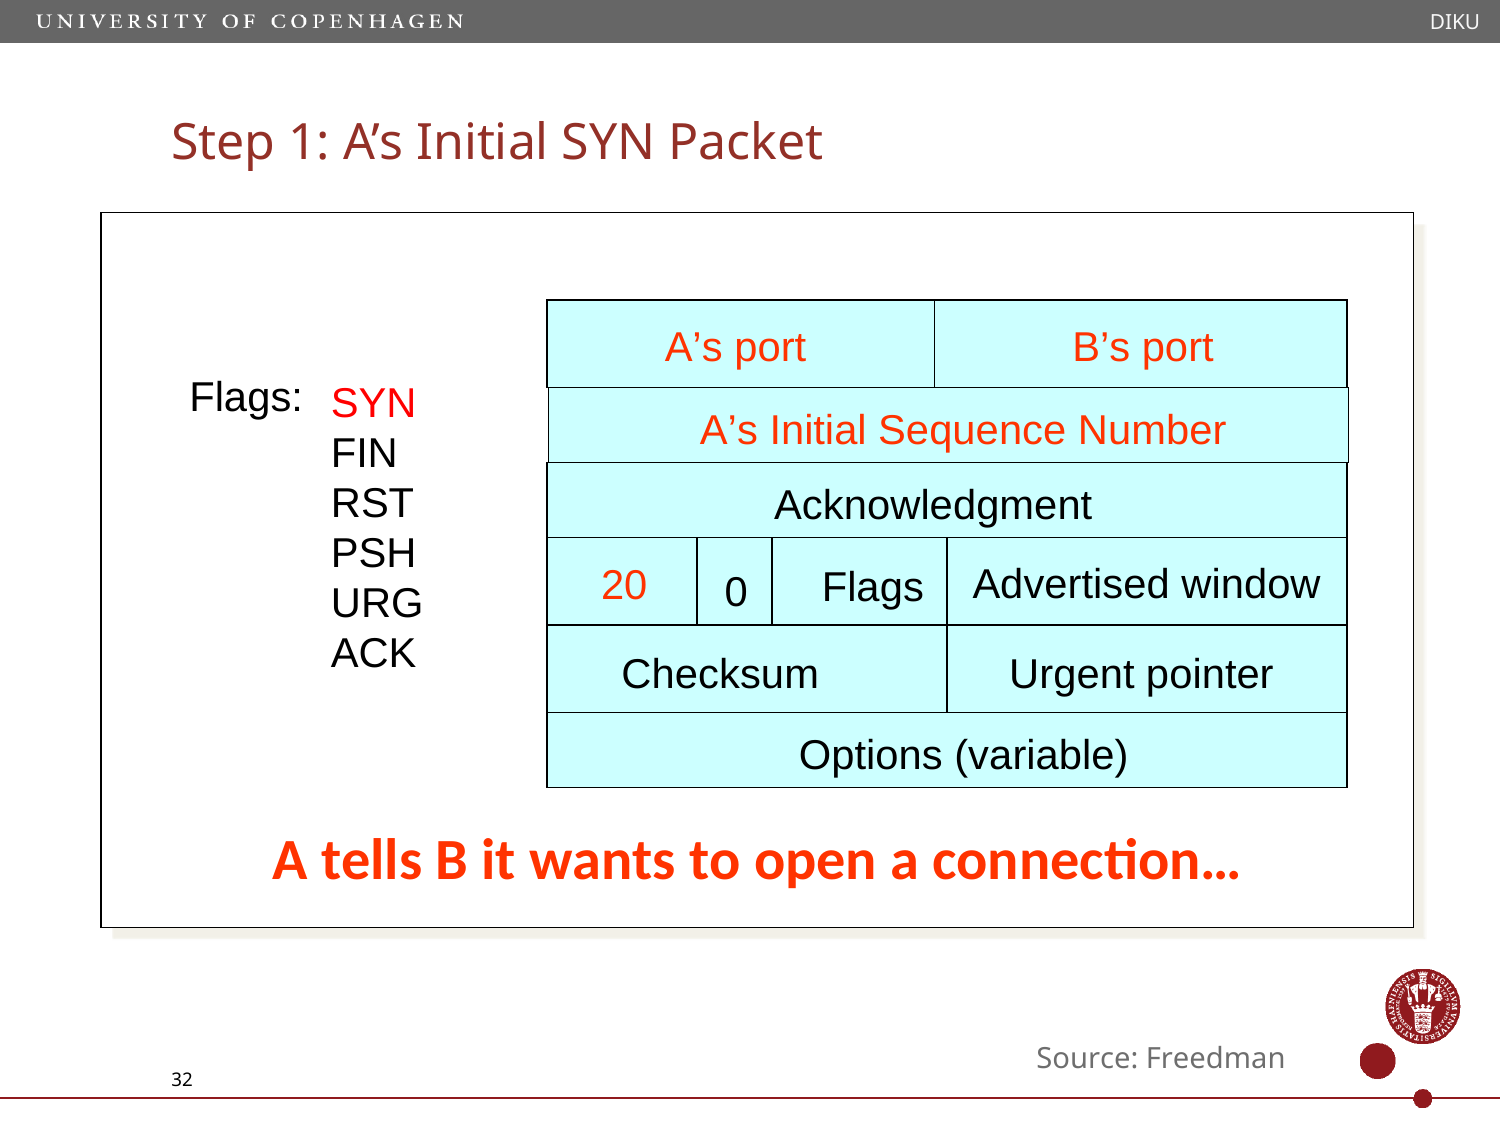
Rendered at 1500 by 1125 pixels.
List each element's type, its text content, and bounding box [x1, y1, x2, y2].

text_box B’s port [1057, 312, 1229, 379]
text_box Source: Freedman [1021, 1031, 1341, 1083]
text_box 20 [698, 549, 762, 616]
text_box [100, 212, 1414, 928]
text_box 20 [586, 549, 696, 616]
text_box 0 [709, 557, 763, 624]
text_box Checksum [606, 639, 835, 705]
text_box <number> [171, 1067, 522, 1092]
text_box Flags [807, 551, 940, 618]
picture [0, 910, 1500, 1122]
text_box Urgent pointer [994, 639, 1289, 705]
text_box SYN FIN RST PSH URG ACK [316, 368, 439, 684]
text_box DIKU [469, 0, 1495, 43]
text_box Advertised window [957, 549, 1336, 616]
text_box A’s port [650, 312, 822, 379]
text_box Flags: [174, 362, 319, 428]
text_box Options (variable) [784, 720, 1144, 786]
text_box A’s Initial Sequence Number [685, 395, 1242, 461]
text_box Acknowledgment [759, 470, 1108, 536]
title Step 1: A’s Initial SYN Packet [171, 75, 1329, 171]
text_box A tells B it wants to open a connection… [257, 814, 1258, 900]
